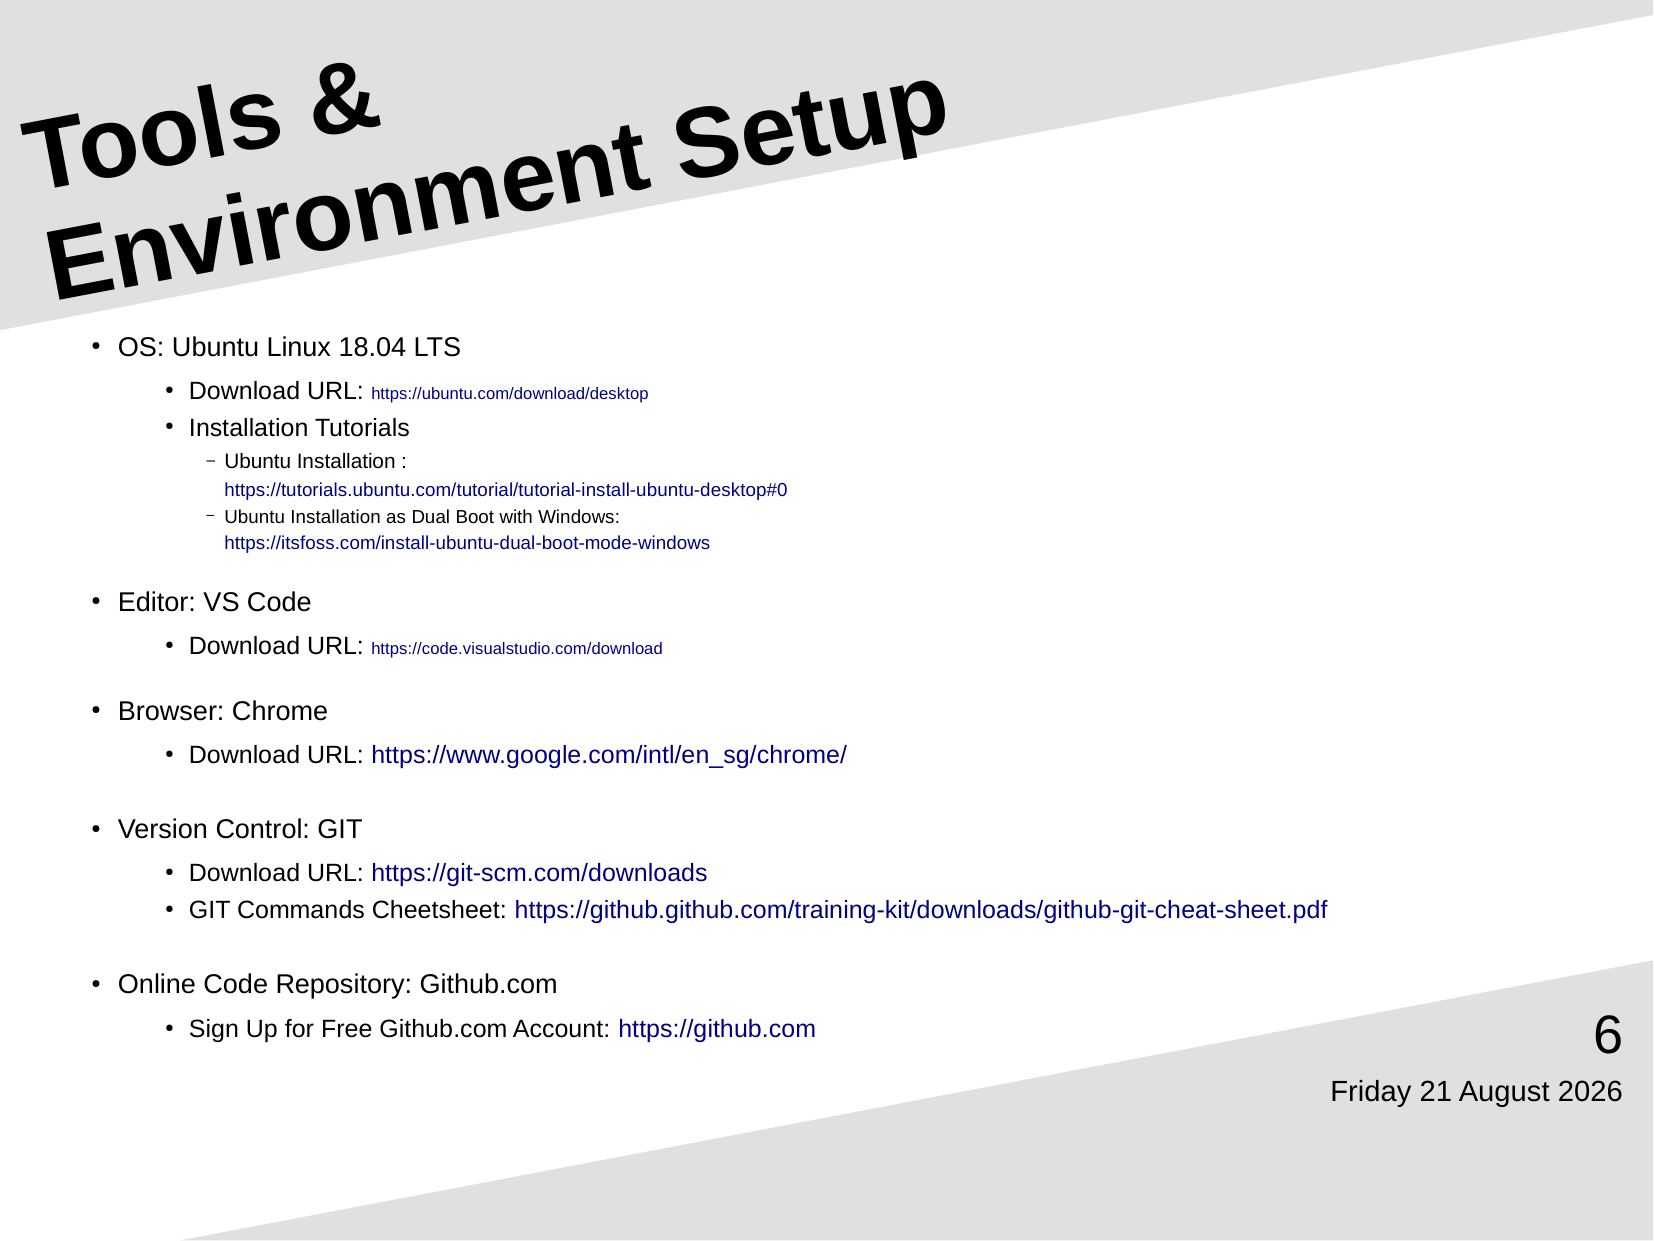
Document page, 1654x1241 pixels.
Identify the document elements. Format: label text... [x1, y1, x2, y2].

title Tools & Environment Setup [15, 0, 1519, 323]
list OS: Ubuntu Linux 18.04 LTS Download URL: https://ubuntu.com/download/desktop Installation Tutorials Ubuntu Installation : https://tutorials.ubuntu.com/tutorial/tutorial-install-ubuntu-desktop#0 Ubuntu Installation as Dual Boot with Windows: https://itsfoss.com/install-ubuntu-dual-boot-mode-windows Editor: VS Code Download URL: https://code.visualstudio.com/download Browser: Chrome Download URL: https://www.google.com/intl/en_sg/chrome/ Version Control: GIT Download URL: https://git-scm.com/downloads GIT Commands Cheetsheet: https://github.github.com/training-kit/downloads/github-git-cheat-sheet.pdf Online Code Repository: Github.com Sign Up for Free Github.com Account: https://github.com [82, 331, 1538, 1052]
